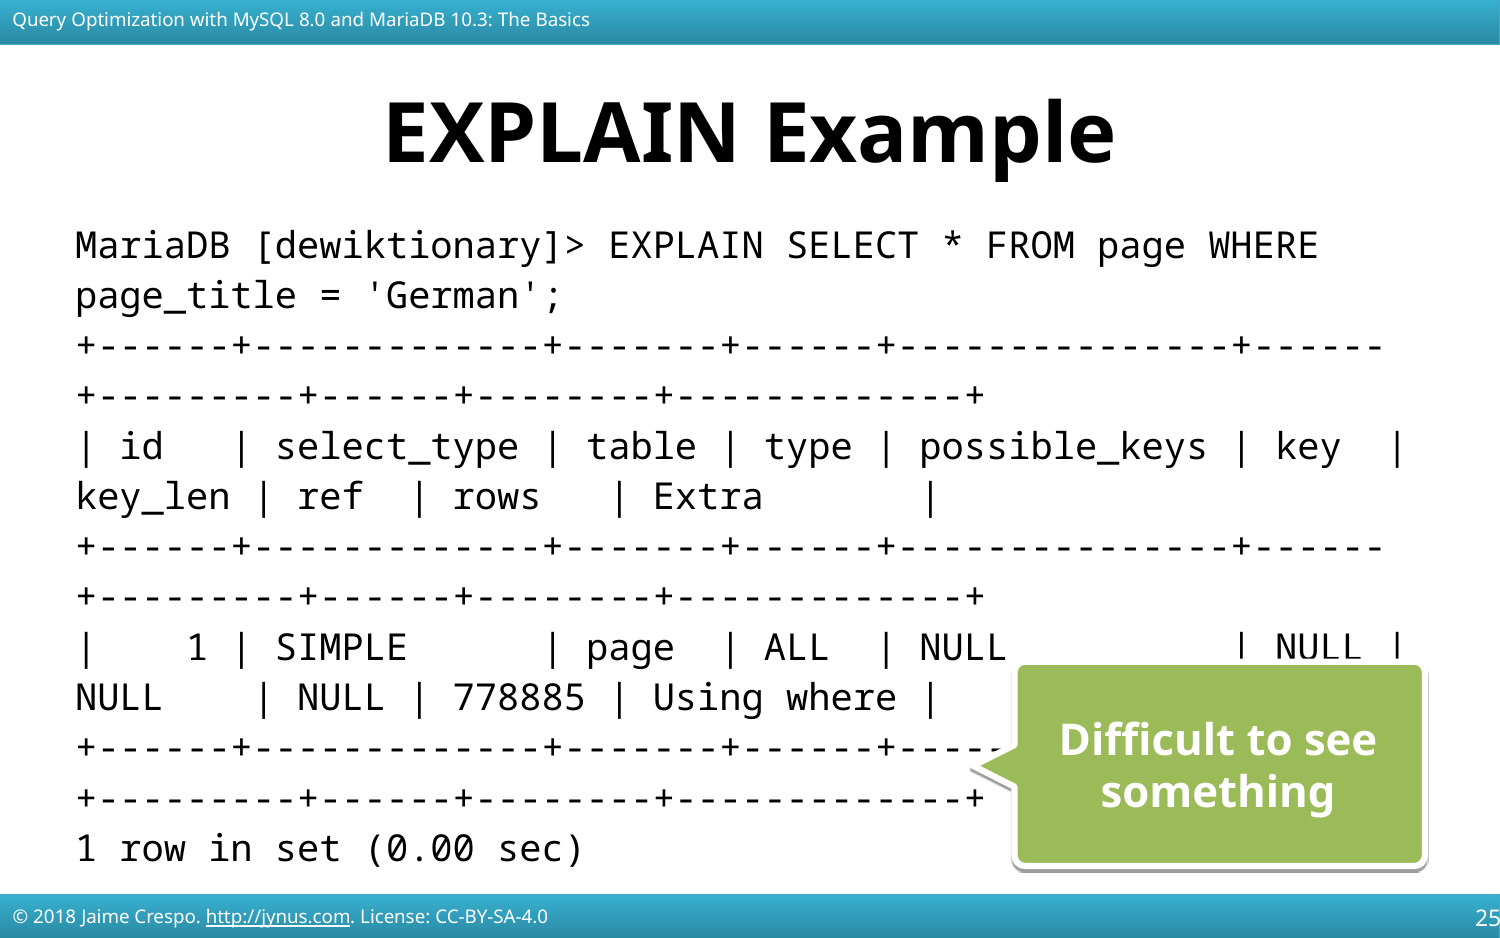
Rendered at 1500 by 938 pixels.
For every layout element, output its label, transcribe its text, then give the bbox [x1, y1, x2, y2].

title EXPLAIN Example [75, 41, 1425, 218]
text_box Difficult to see something [972, 661, 1425, 866]
list MariaDB [dewiktionary]> EXPLAIN SELECT * FROM page WHERE page_title = 'German'; +------+-------------+-------+------+---------------+------+---------+------+--------+-------------+ | id | select_type | table | type | possible_keys | key | key_len | ref | rows | Extra | +------+-------------+-------+------+---------------+------+---------+------+--------+-------------+ | 1 | SIMPLE | page | ALL | NULL | NULL | NULL | NULL | 778885 | Using where | +------+-------------+-------+------+---------------+------+---------+------+--------+-------------+ 1 row in set (0.00 sec) [75, 218, 1425, 876]
